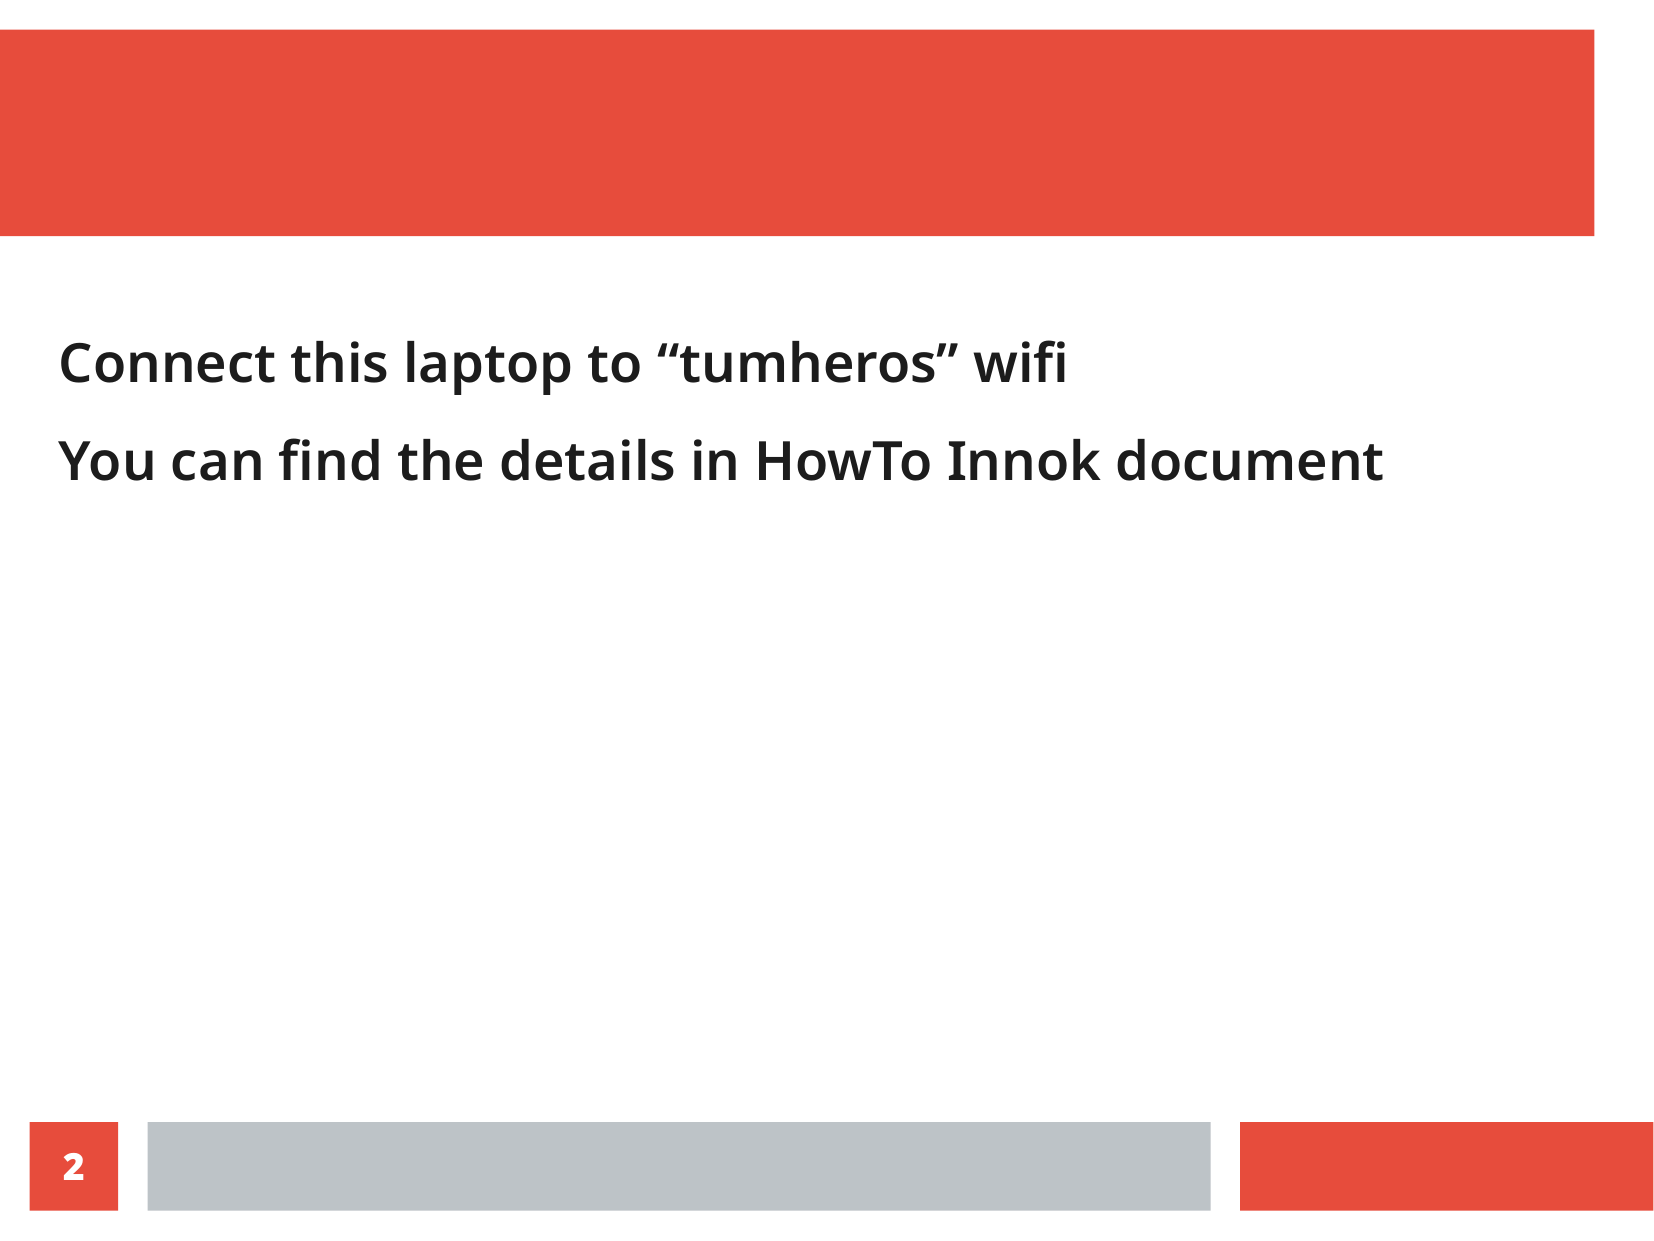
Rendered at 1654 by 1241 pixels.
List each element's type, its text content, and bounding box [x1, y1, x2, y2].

list Connect this laptop to “tumheros” wifi You can find the details in HowTo Innok document [59, 324, 1565, 1093]
